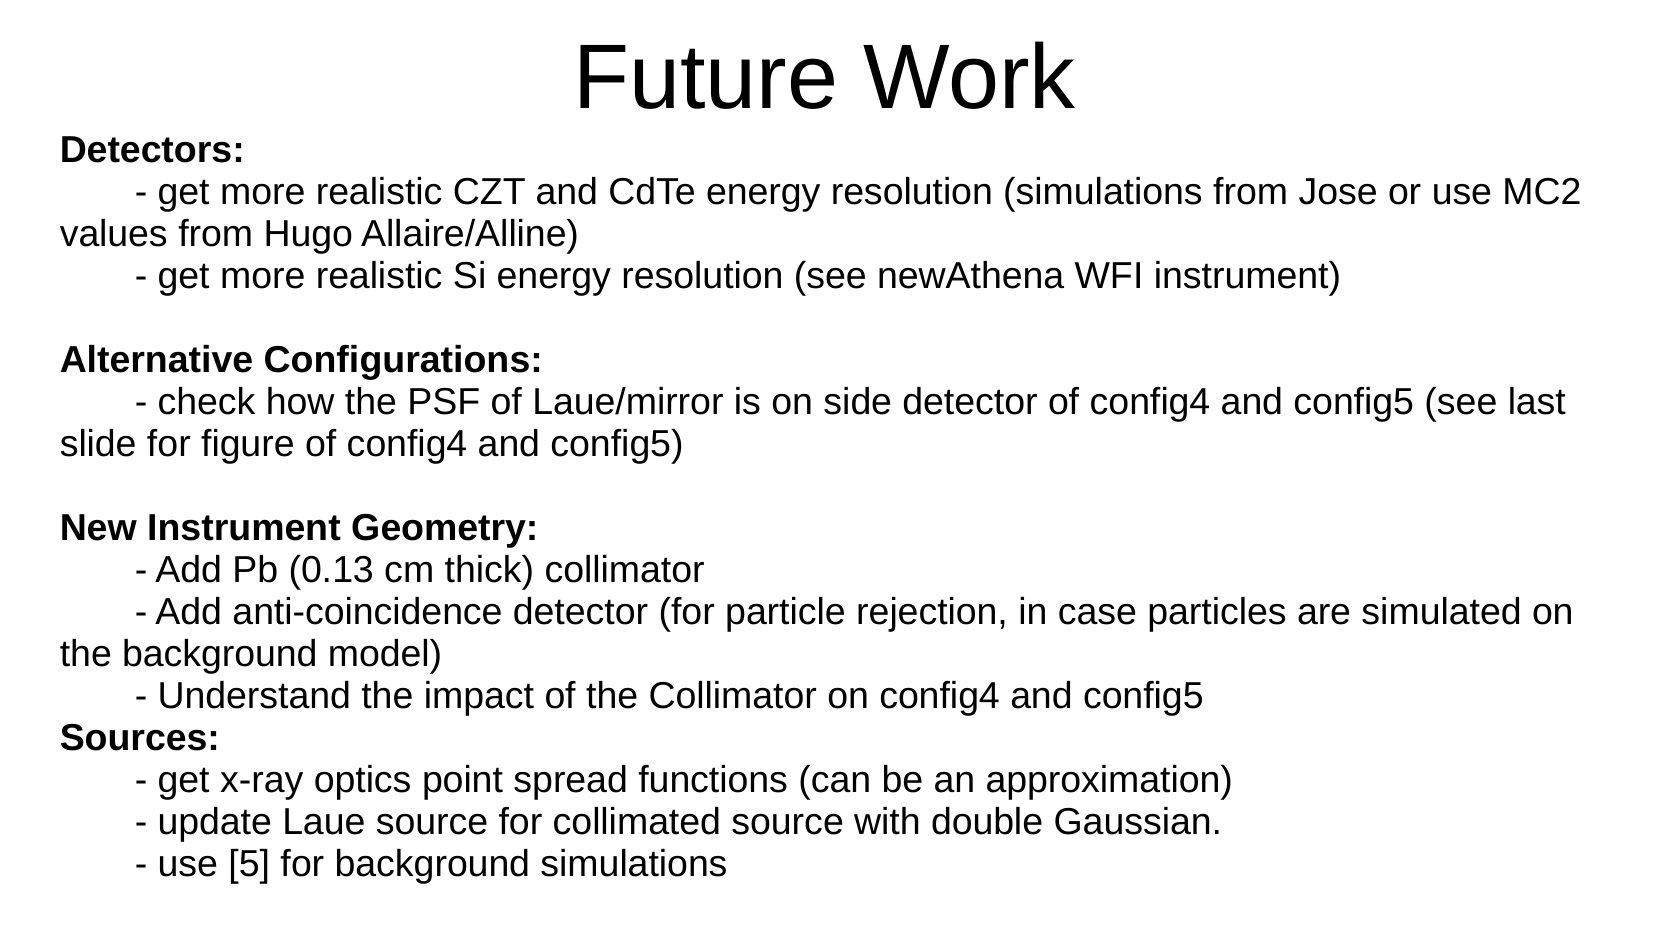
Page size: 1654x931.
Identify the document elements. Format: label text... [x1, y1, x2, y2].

text_box Detectors: - get more realistic CZT and CdTe energy resolution (simulations from Jose or use MC2 values from Hugo Allaire/Alline) - get more realistic Si energy resolution (see newAthena WFI instrument) Alternative Configurations: - check how the PSF of Laue/mirror is on side detector of config4 and config5 (see last slide for figure of config4 and config5) New Instrument Geometry: - Add Pb (0.13 cm thick) collimator - Add anti-coincidence detector (for particle rejection, in case particles are simulated on the background model) - Understand the impact of the Collimator on config4 and config5 Sources: - get x-ray optics point spread functions (can be an approximation) - update Laue source for collimated source with double Gaussian. - use [5] for background simulations [45, 121, 1617, 931]
title Future Work [80, 0, 1569, 121]
